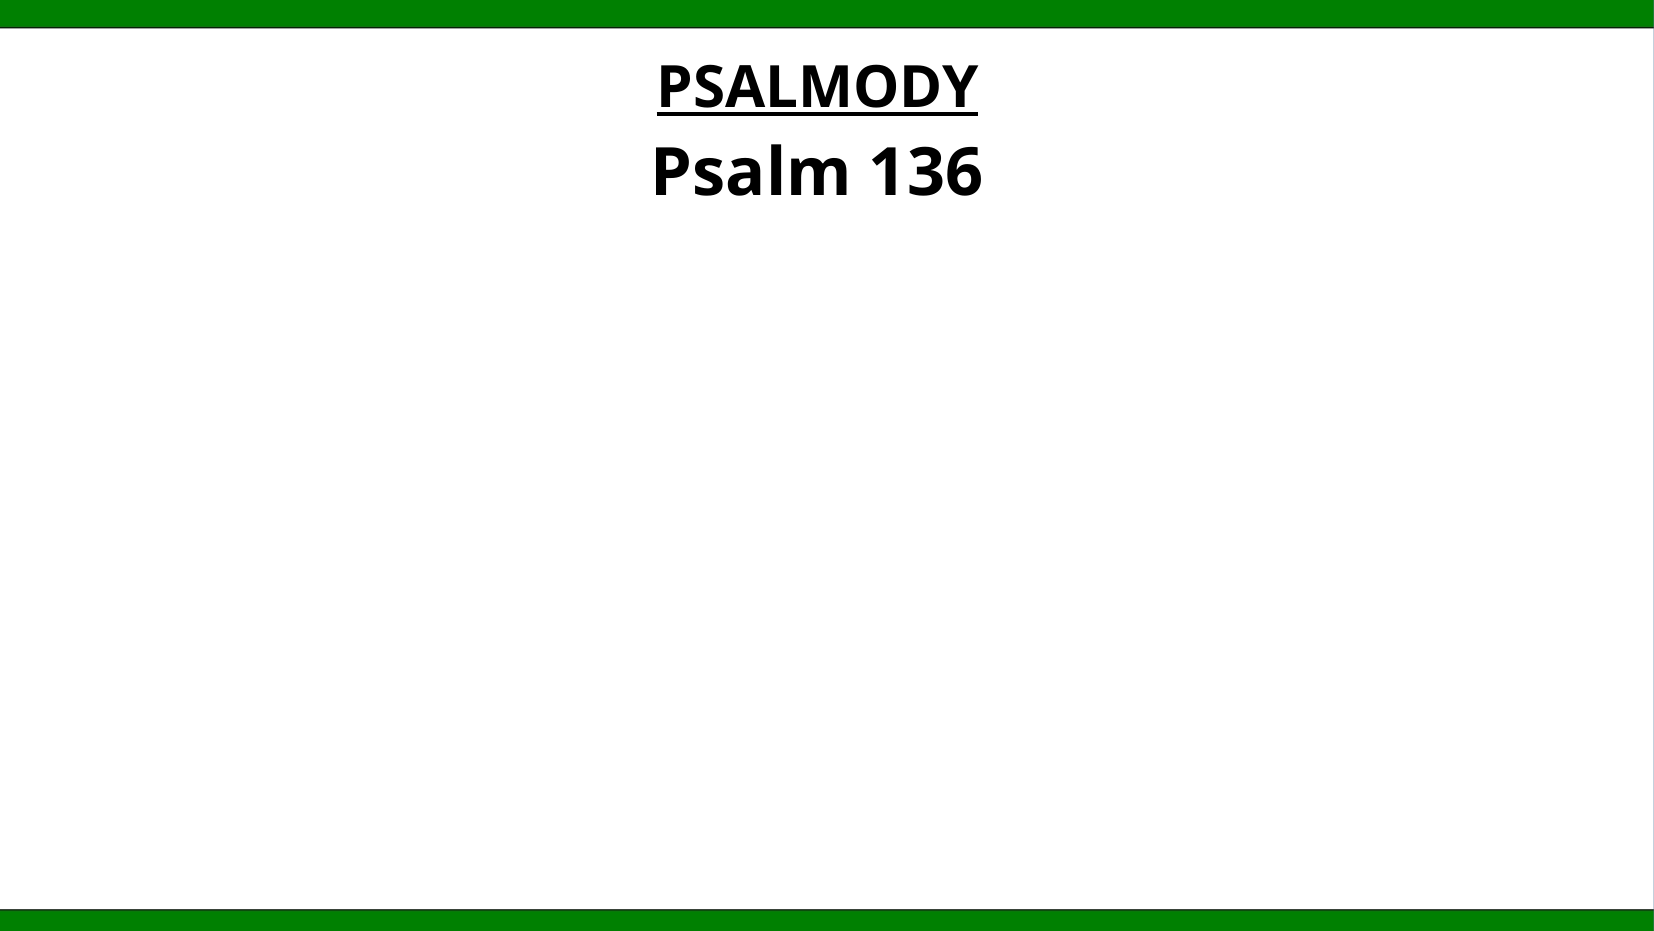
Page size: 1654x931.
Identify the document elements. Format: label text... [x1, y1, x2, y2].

picture [0, 0, 1654, 931]
text_box PSALMODY Psalm 136 [105, 37, 1531, 219]
